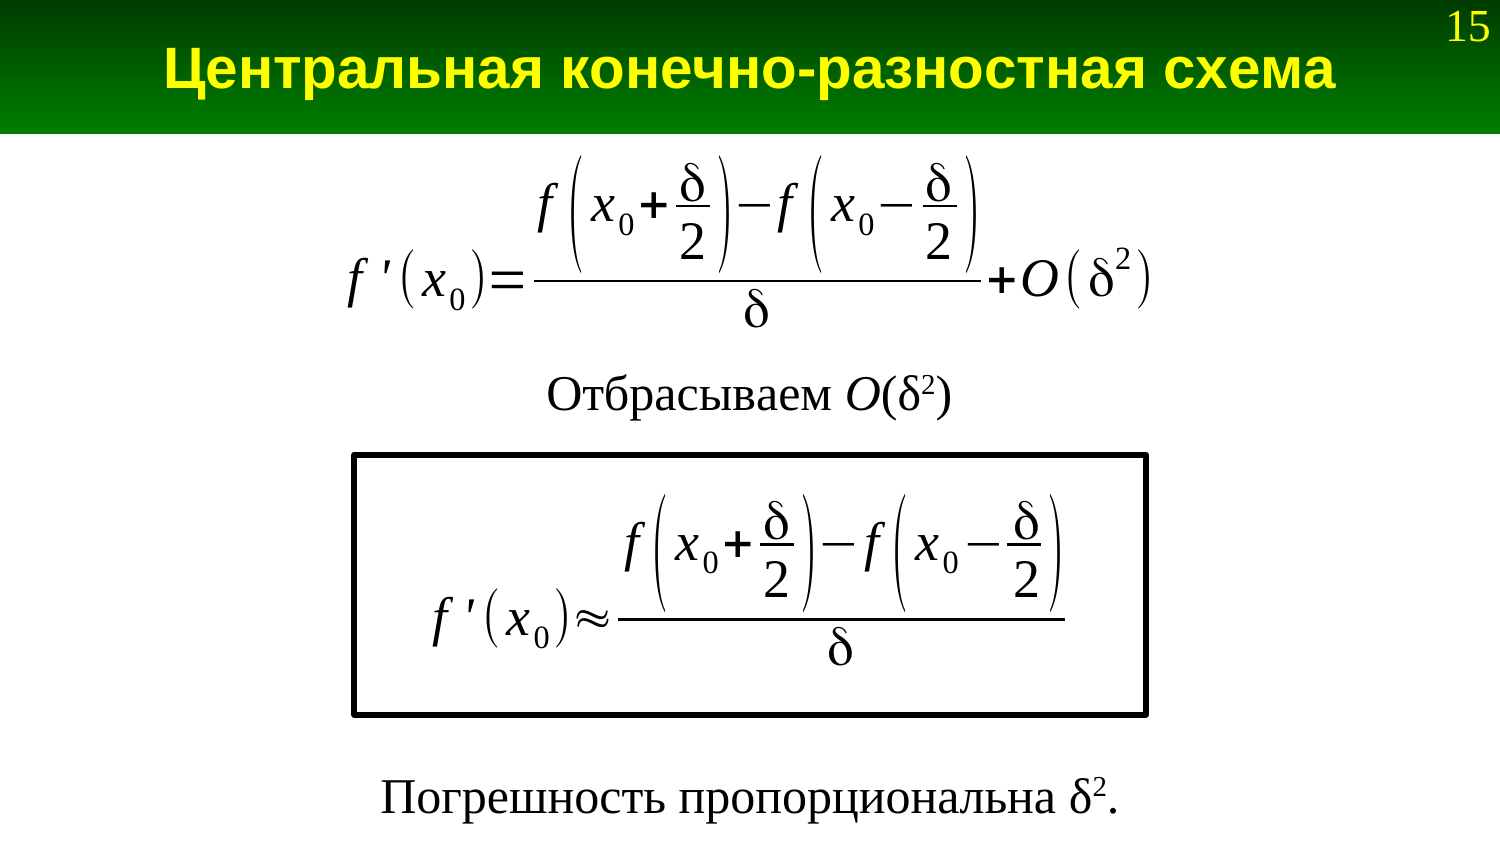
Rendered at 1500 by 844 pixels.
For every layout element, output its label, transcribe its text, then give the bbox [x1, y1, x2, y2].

chart [418, 491, 1082, 669]
text_box Погрешность пропорциональна δ2. [365, 755, 1135, 831]
text_box Отбрасываем O(δ2) [531, 353, 969, 438]
title Центральная конечно-разностная схема [112, 1, 1388, 128]
chart [334, 153, 1166, 331]
